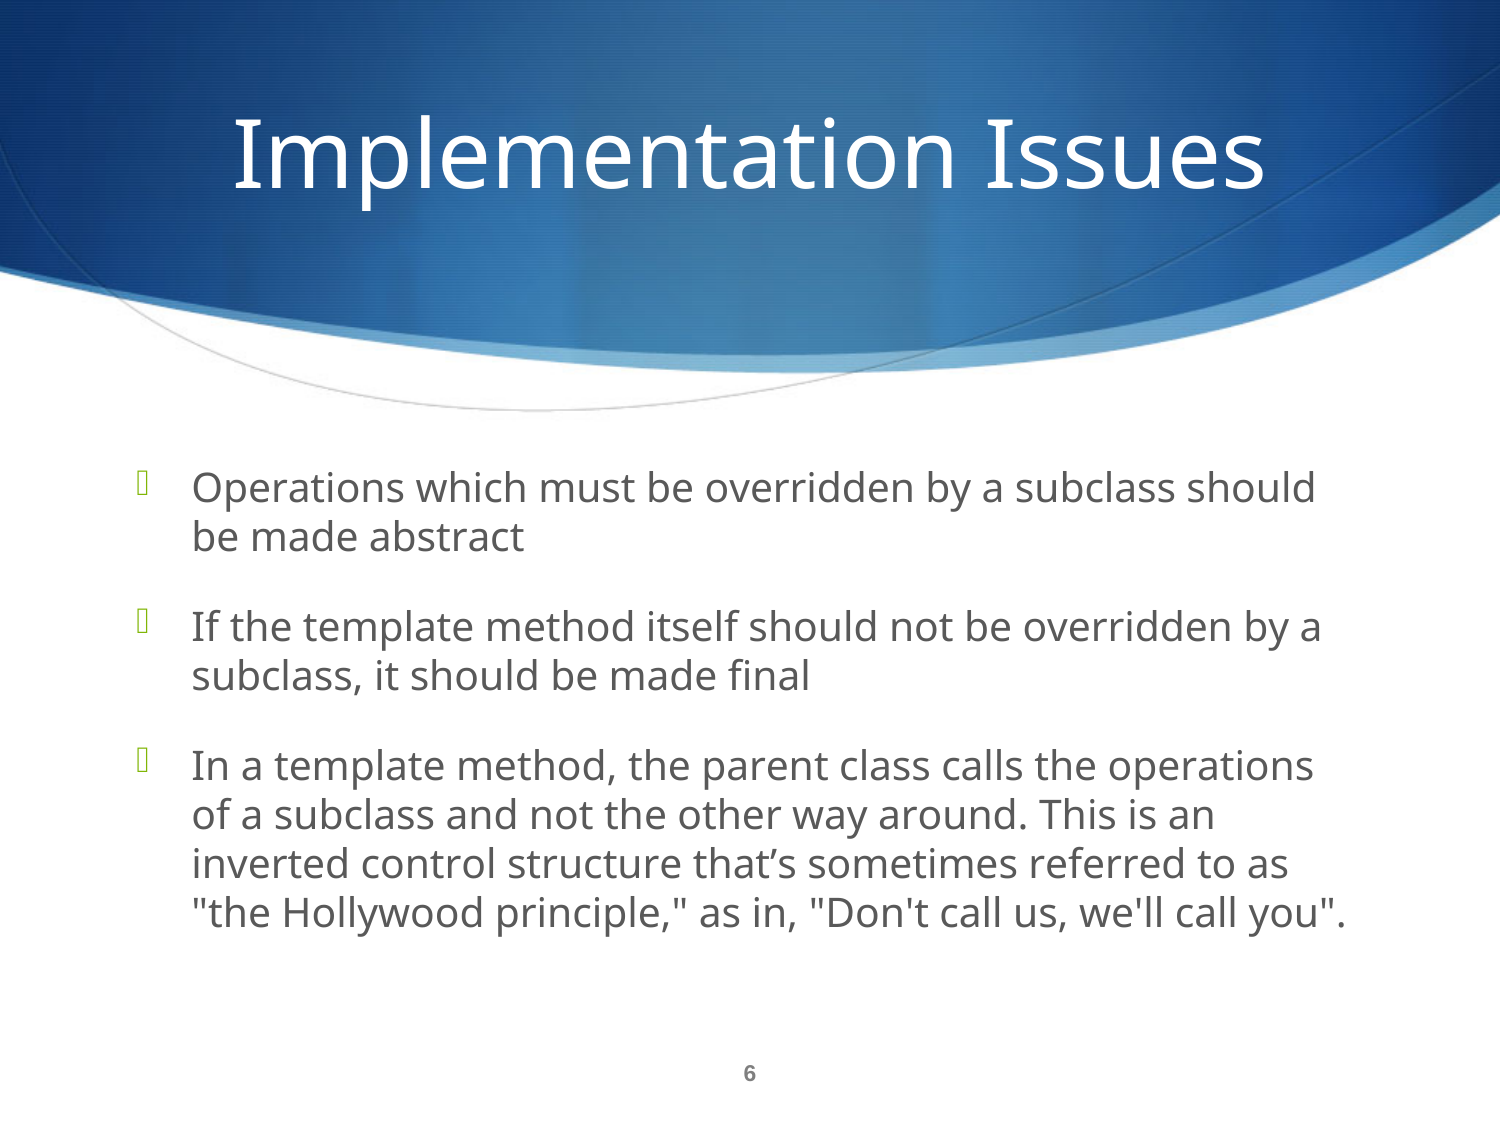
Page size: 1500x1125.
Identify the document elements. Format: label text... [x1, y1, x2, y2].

list Operations which must be overridden by a subclass should be made abstract If the template method itself should not be overridden by a subclass, it should be made final In a template method, the parent class calls the operations of a subclass and not the other way around. This is an inverted control structure that’s sometimes referred to as "the Hollywood principle," as in, "Don't call us, we'll call you". [121, 454, 1379, 991]
picture [0, 0, 1500, 1125]
text_box <number> [706, 1042, 794, 1103]
title Implementation Issues [75, 56, 1426, 244]
